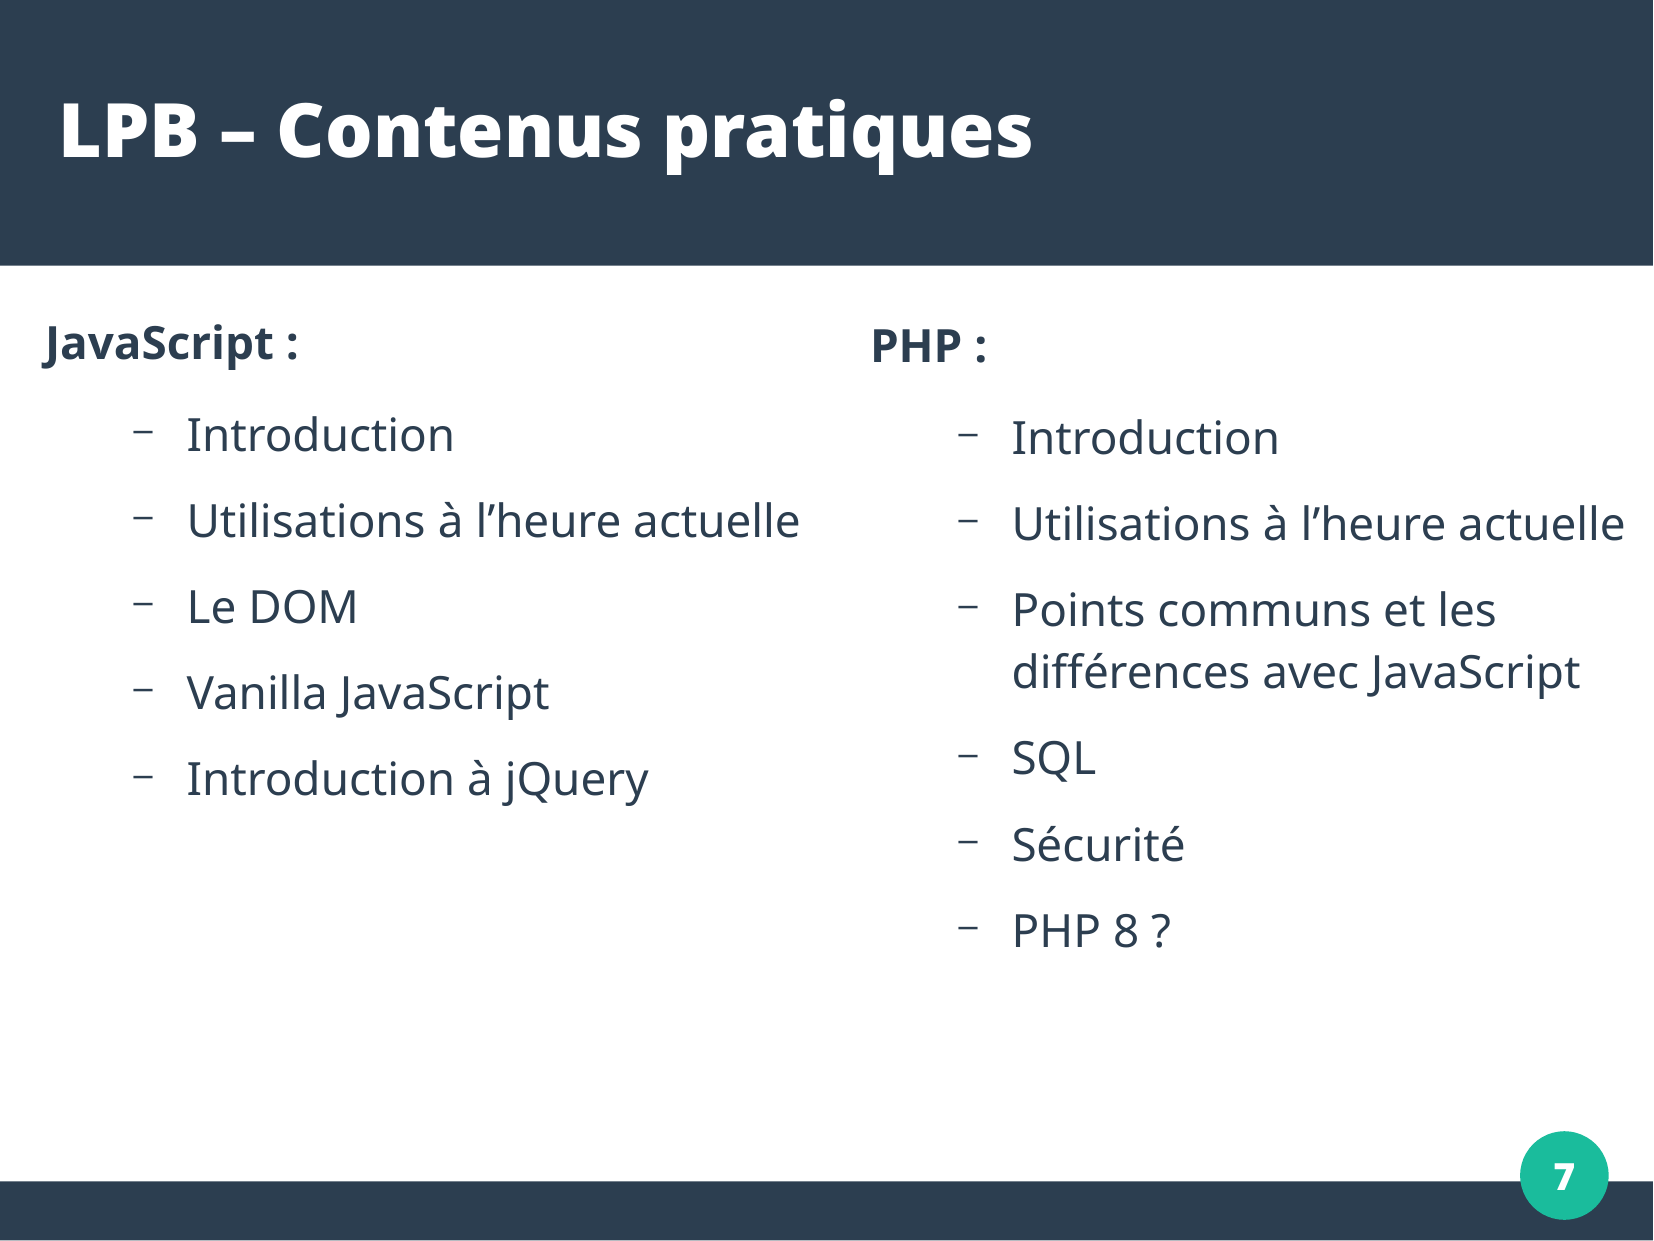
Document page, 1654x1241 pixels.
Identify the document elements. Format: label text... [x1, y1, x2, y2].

list PHP : Introduction Utilisations à l’heure actuelle Points communs et les différences avec JavaScript SQL Sécurité PHP 8 ? [870, 313, 1653, 1141]
title LPB – Contenus pratiques [58, 49, 1594, 207]
list JavaScript : Introduction Utilisations à l’heure actuelle Le DOM Vanilla JavaScript Introduction à jQuery [45, 310, 886, 1138]
